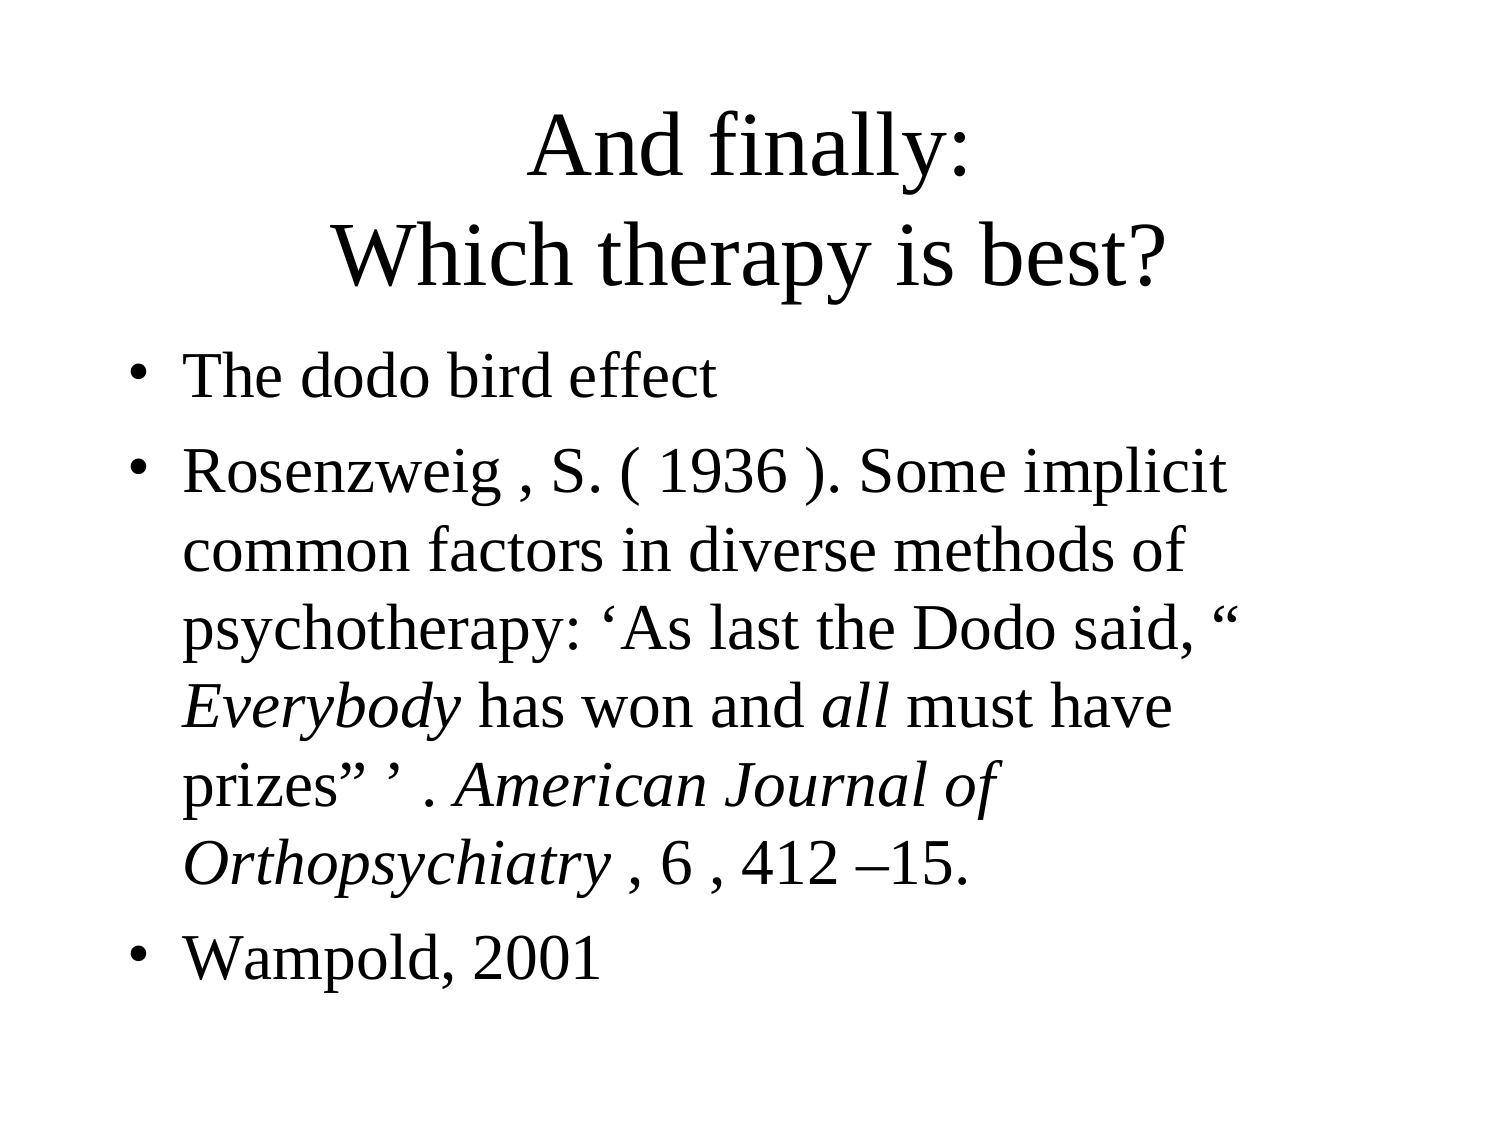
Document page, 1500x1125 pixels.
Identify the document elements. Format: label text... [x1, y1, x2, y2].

title And finally: Which therapy is best? [112, 99, 1388, 288]
list The dodo bird effect Rosenzweig , S. ( 1936 ). Some implicit common factors in diverse methods of psychotherapy: ‘As last the Dodo said, “ Everybody has won and all must have prizes” ’ . American Journal of Orthopsychiatry , 6 , 412 –15. Wampold, 2001 [112, 324, 1388, 1000]
